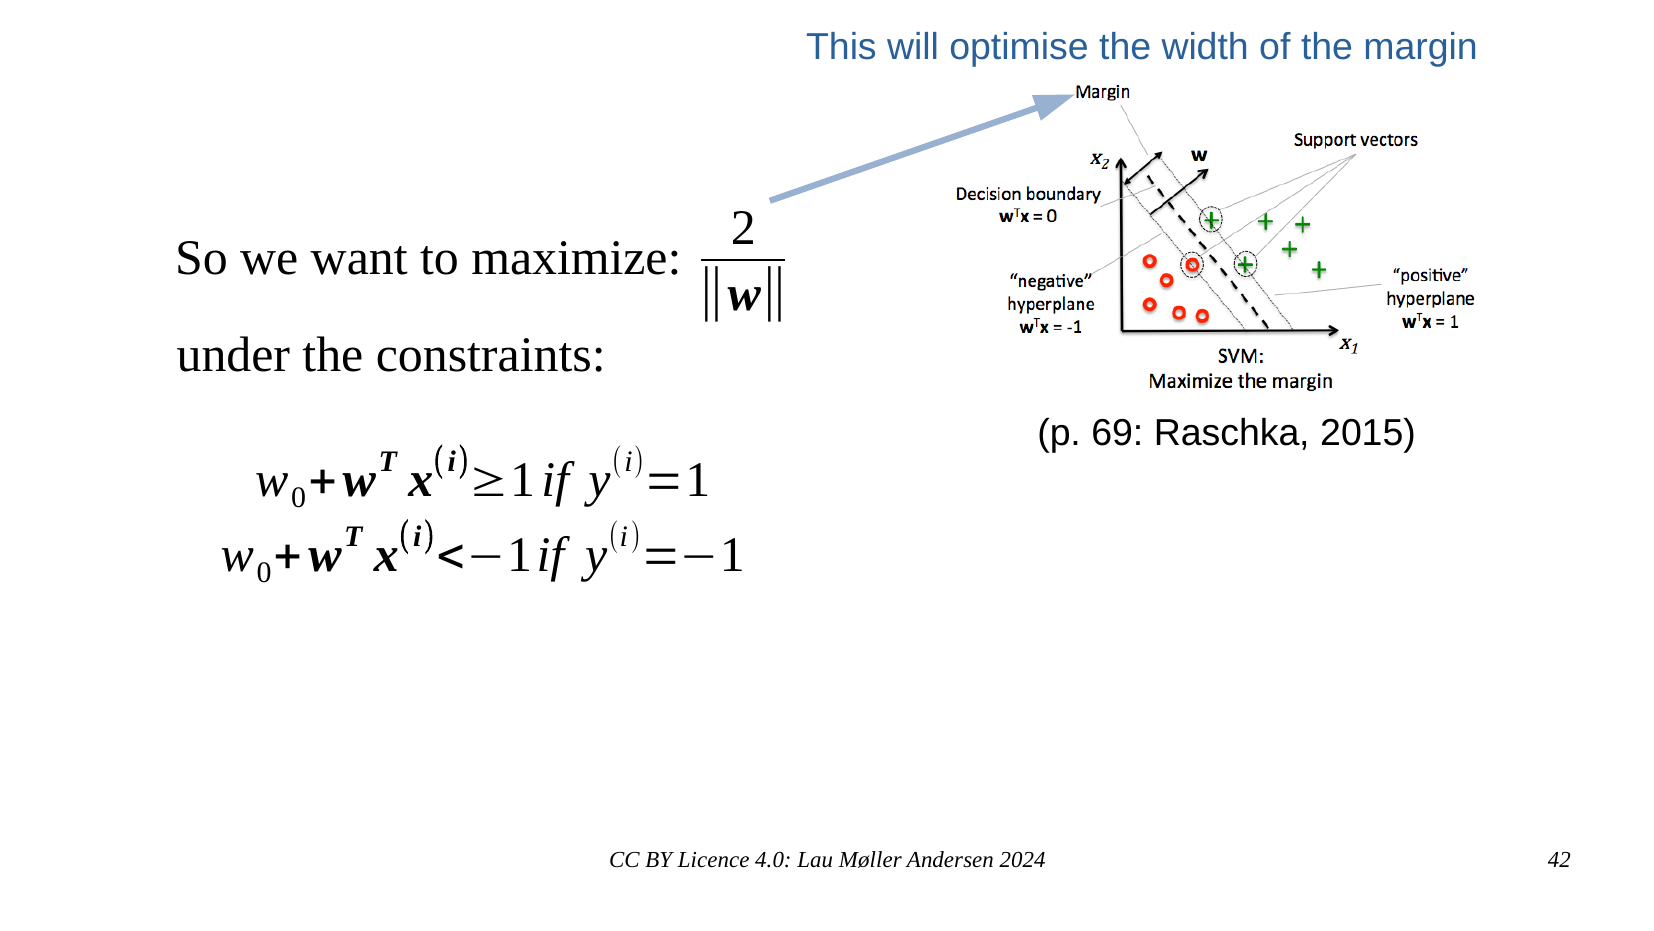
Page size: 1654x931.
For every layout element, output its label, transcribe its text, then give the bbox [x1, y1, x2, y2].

text_box (p. 69: Raschka, 2015) [1022, 403, 1548, 461]
picture [944, 75, 1489, 402]
chart [168, 200, 795, 590]
text_box This will optimise the width of the margin [791, 17, 1595, 75]
